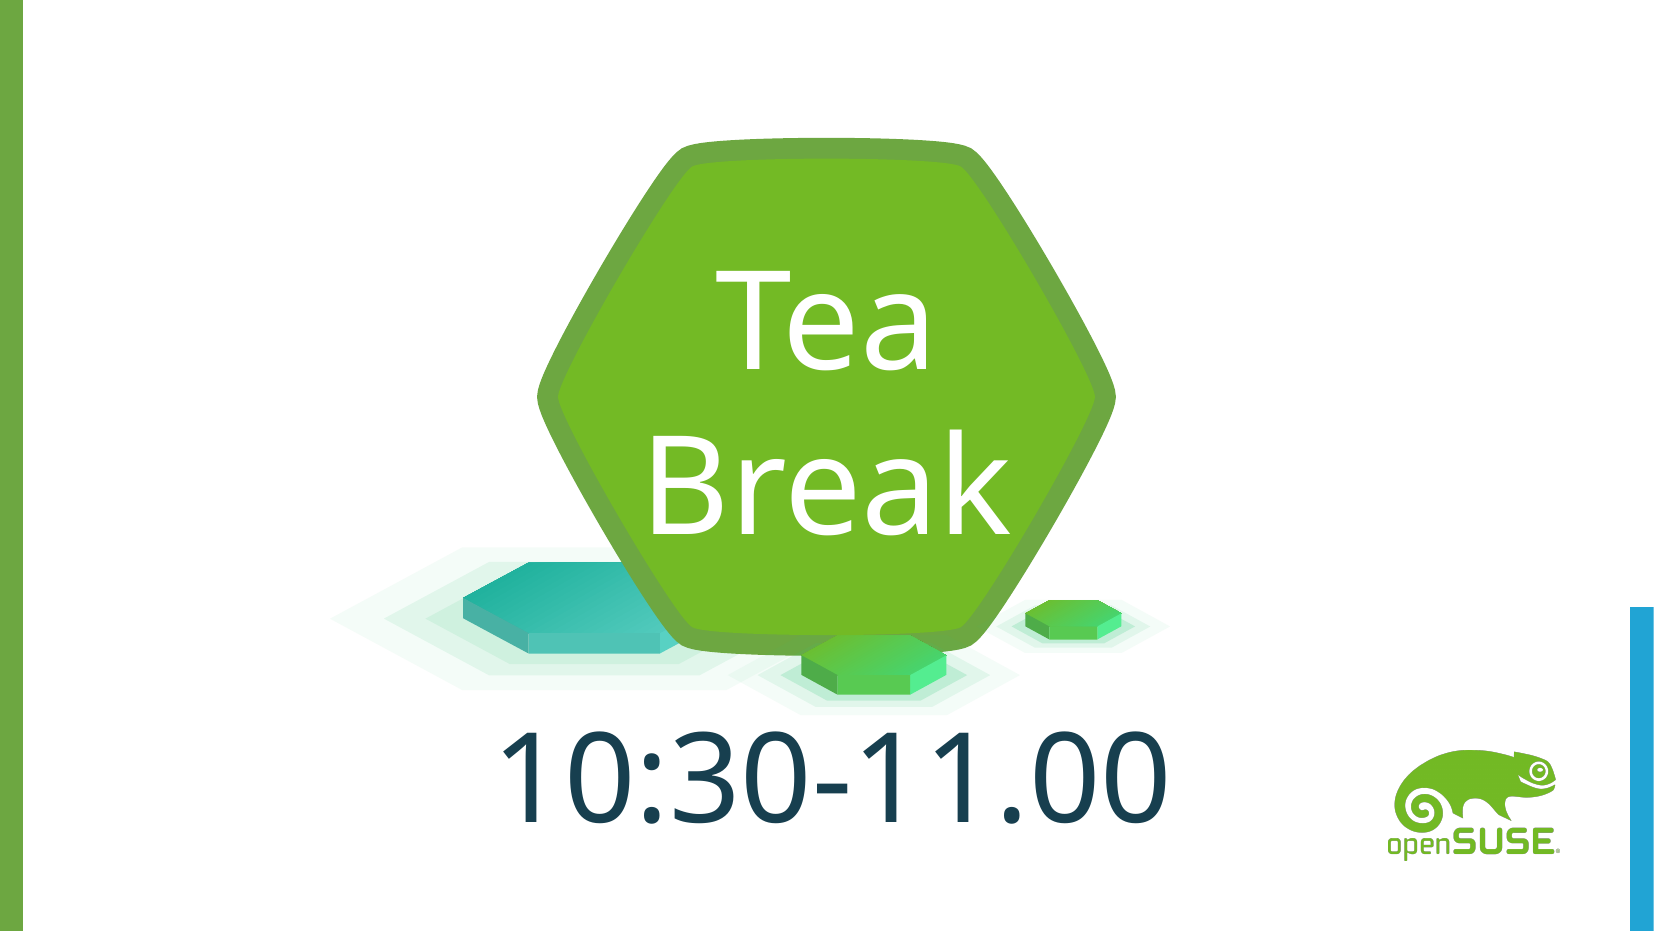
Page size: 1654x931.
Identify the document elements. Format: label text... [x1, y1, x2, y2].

text_box 10:30-11.00 [419, 674, 1245, 870]
picture [1388, 750, 1560, 861]
text_box [976, 599, 1171, 653]
text_box [330, 547, 1020, 716]
text_box Tea Break [558, 158, 1095, 635]
